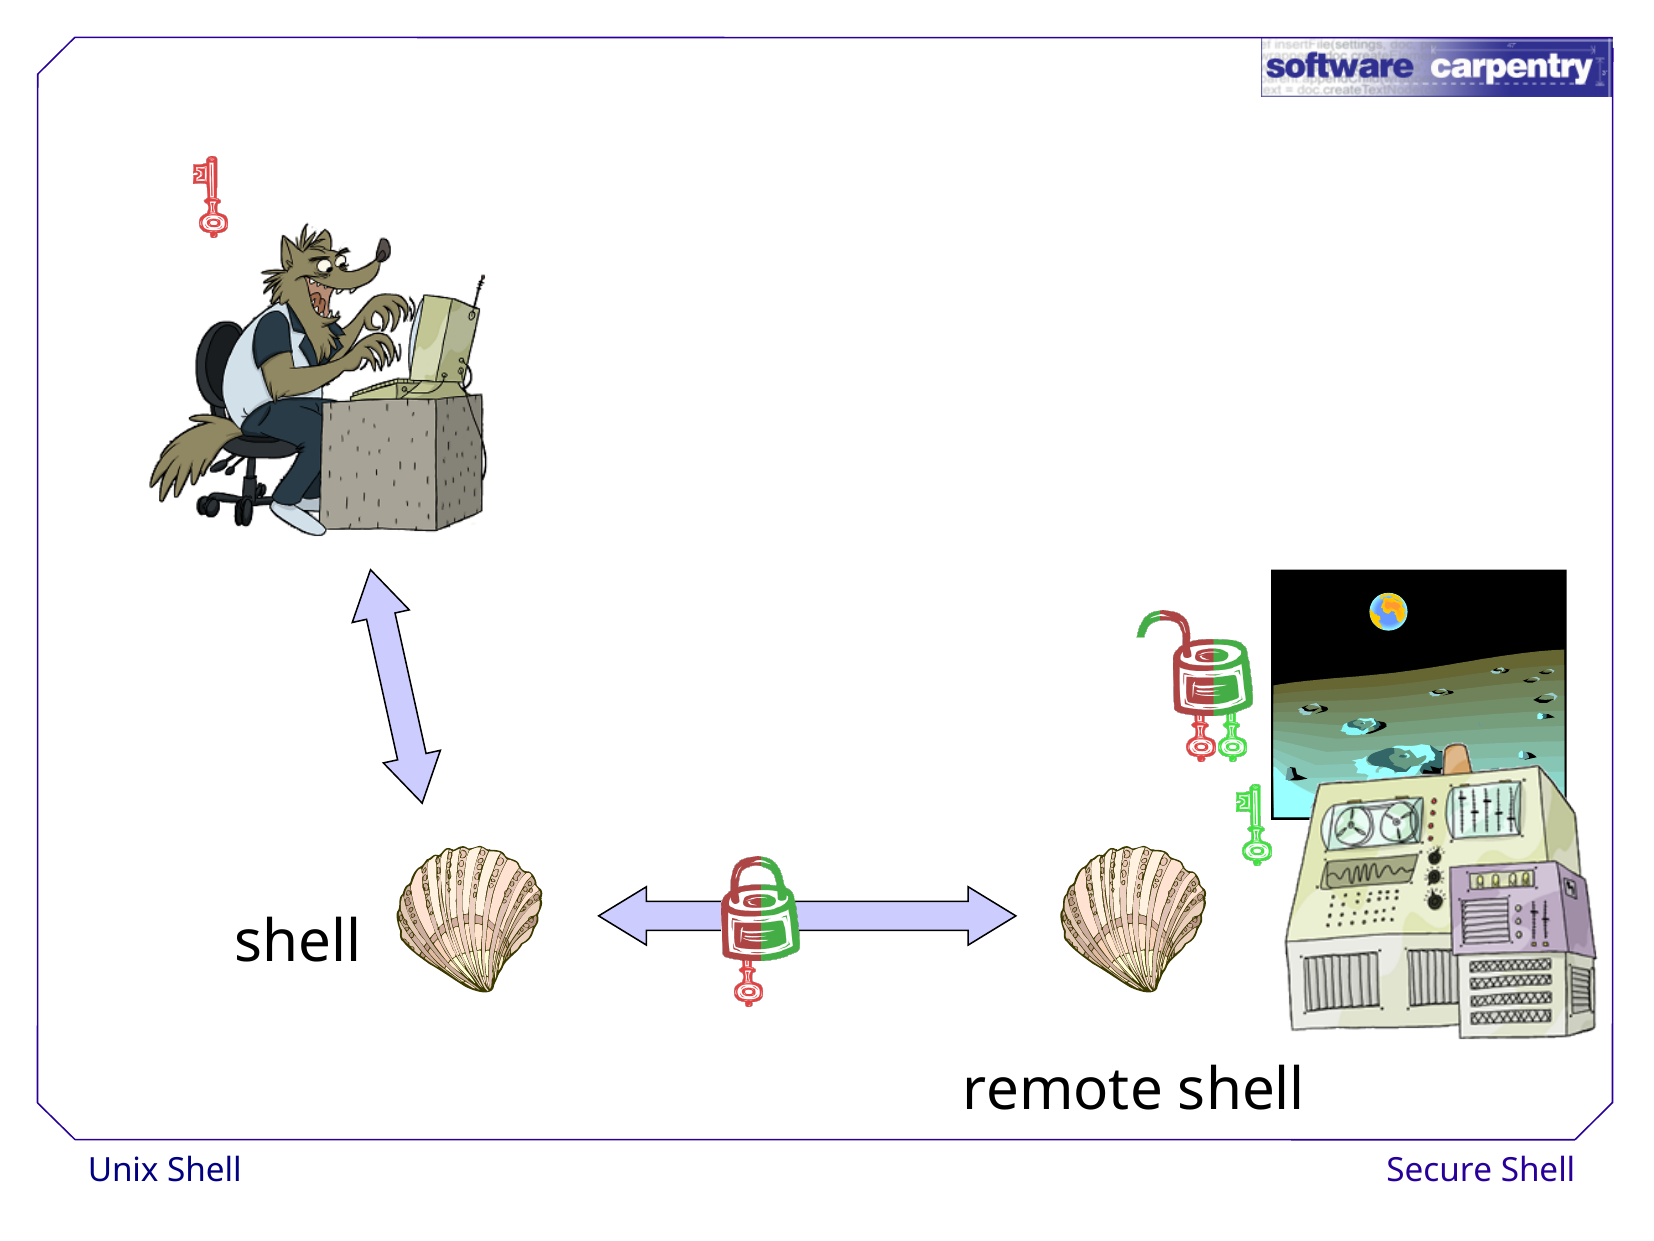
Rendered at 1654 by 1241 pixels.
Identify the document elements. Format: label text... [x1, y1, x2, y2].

picture [721, 856, 800, 1007]
picture [395, 843, 545, 997]
text_box [800, 886, 1016, 946]
picture [137, 156, 516, 567]
picture [1261, 39, 1613, 97]
picture [1059, 843, 1208, 997]
text_box [352, 569, 441, 804]
text_box remote shell [925, 1008, 1342, 1130]
text_box shell [145, 860, 395, 981]
picture [1136, 569, 1639, 1063]
text_box [598, 886, 721, 946]
